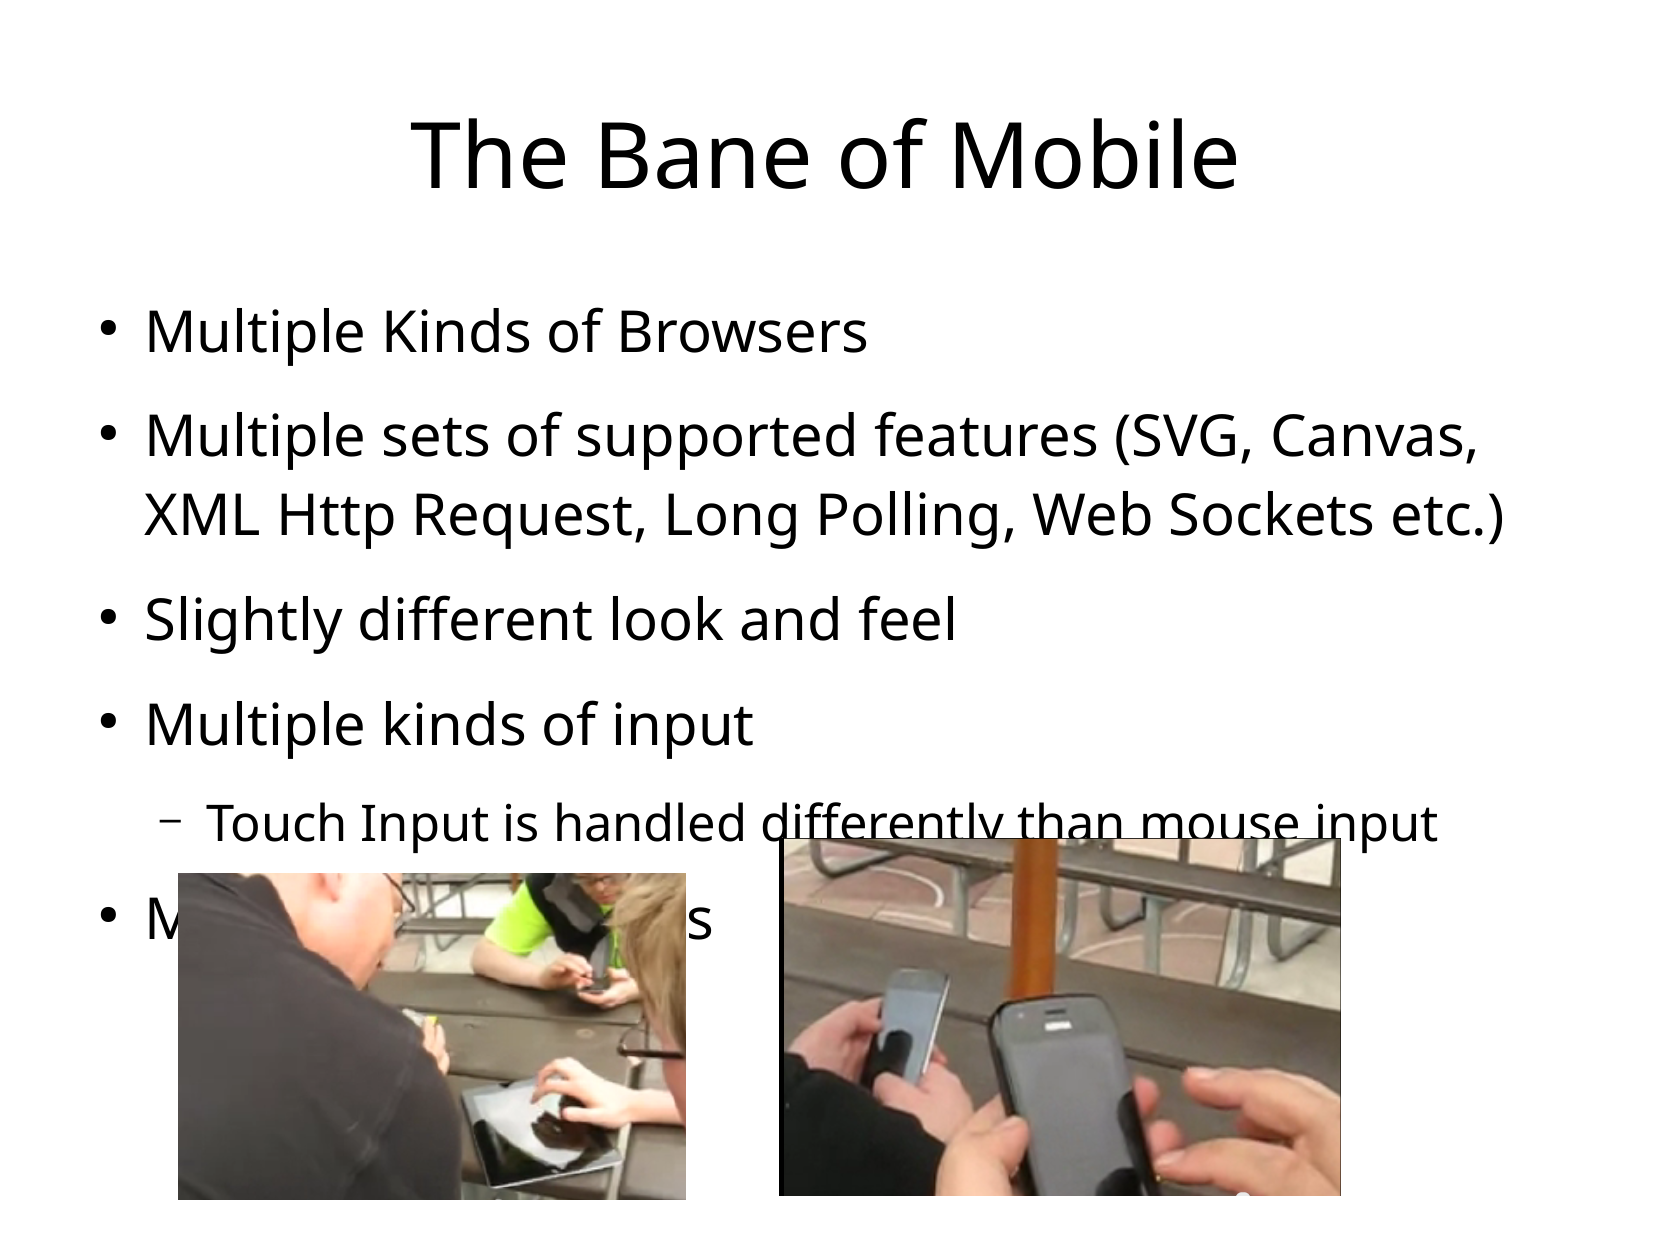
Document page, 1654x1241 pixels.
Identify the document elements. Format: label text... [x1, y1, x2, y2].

picture [178, 873, 686, 1200]
list Multiple Kinds of Browsers Multiple sets of supported features (SVG, Canvas, XML Http Request, Long Polling, Web Sockets etc.) Slightly different look and feel Multiple kinds of input Touch Input is handled differently than mouse input Multiple Screen Sizes [82, 290, 1538, 1010]
picture [779, 838, 1341, 1196]
title The Bane of Mobile [82, 49, 1571, 257]
